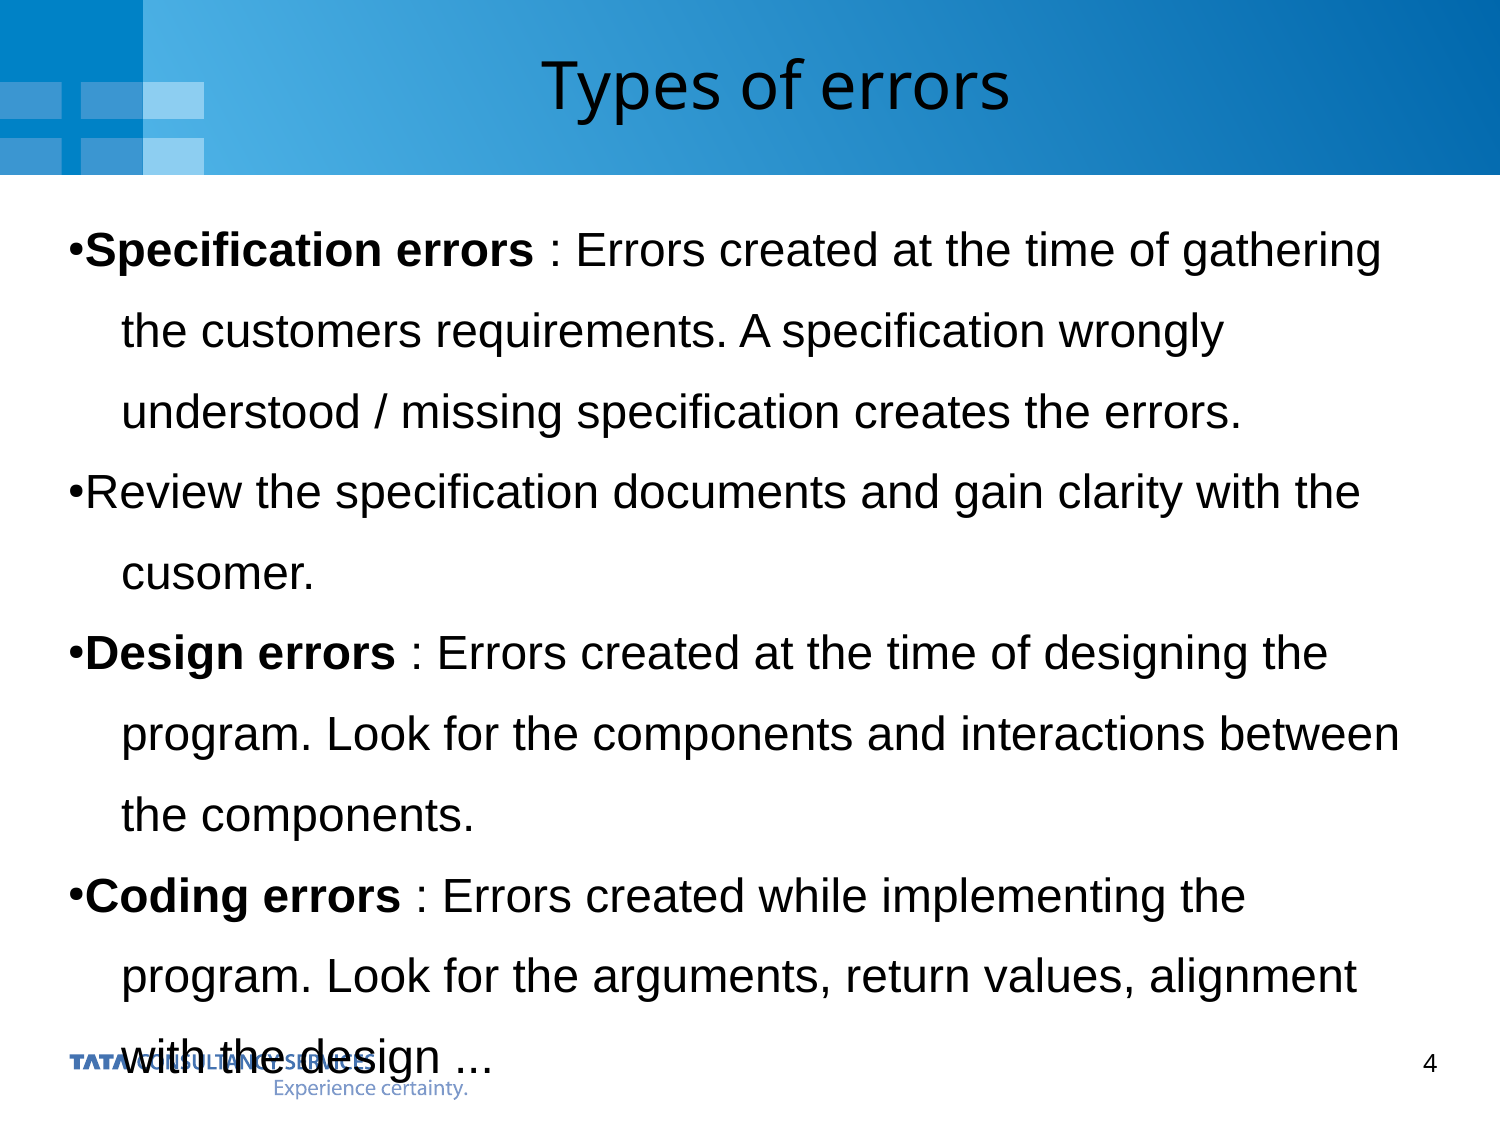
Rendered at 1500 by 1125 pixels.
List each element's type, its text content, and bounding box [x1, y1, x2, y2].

text_box Specification errors : Errors created at the time of gathering the customers requirements. A specification wrongly understood / missing specification creates the errors. Review the specification documents and gain clarity with the cusomer. Design errors : Errors created at the time of designing the program. Look for the components and interactions between the components. Coding errors : Errors created while implementing the program. Look for the arguments, return values, alignment with the design ... [35, 188, 1465, 1063]
text_box Types of errors [224, 11, 1347, 154]
